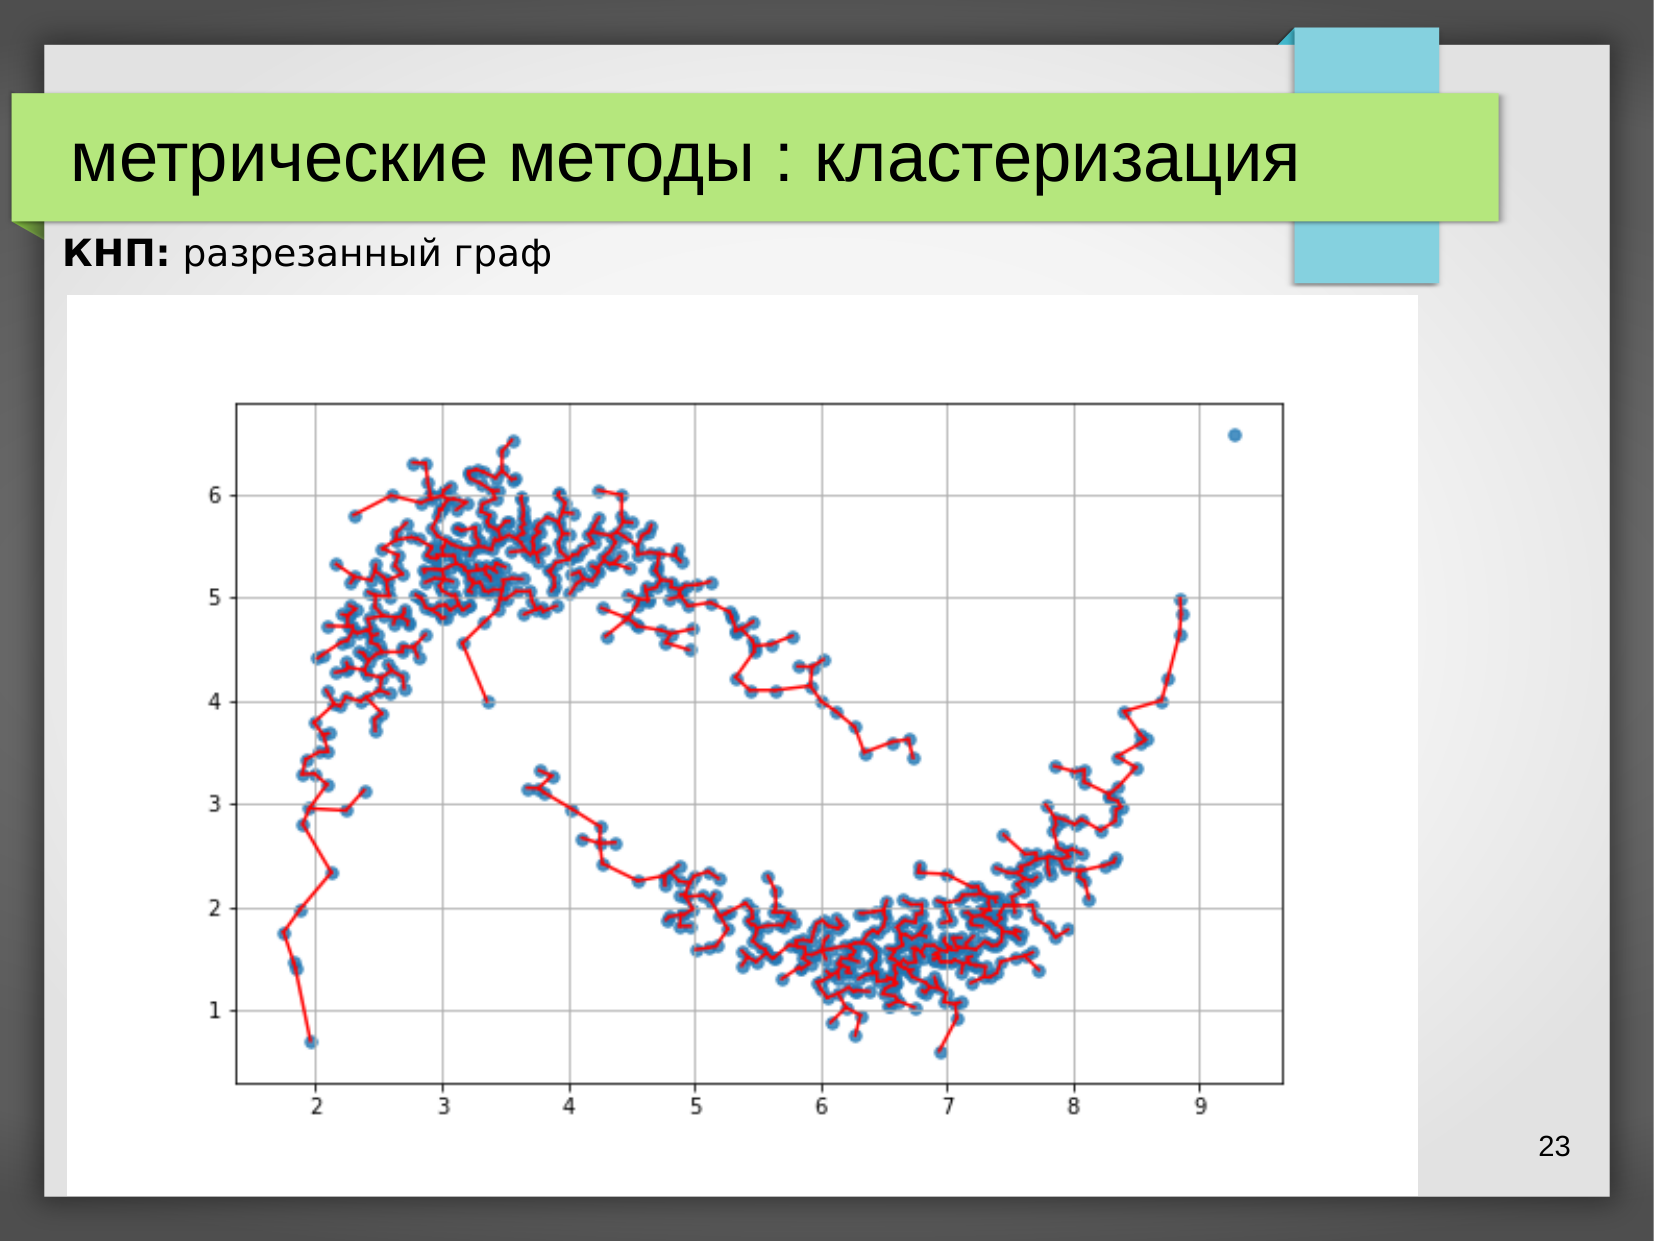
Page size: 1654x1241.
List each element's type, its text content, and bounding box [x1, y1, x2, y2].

text_box КНП: разрезанный граф [47, 224, 1217, 285]
title метрические методы : кластеризация [70, 117, 1382, 197]
picture [0, 0, 1654, 1241]
